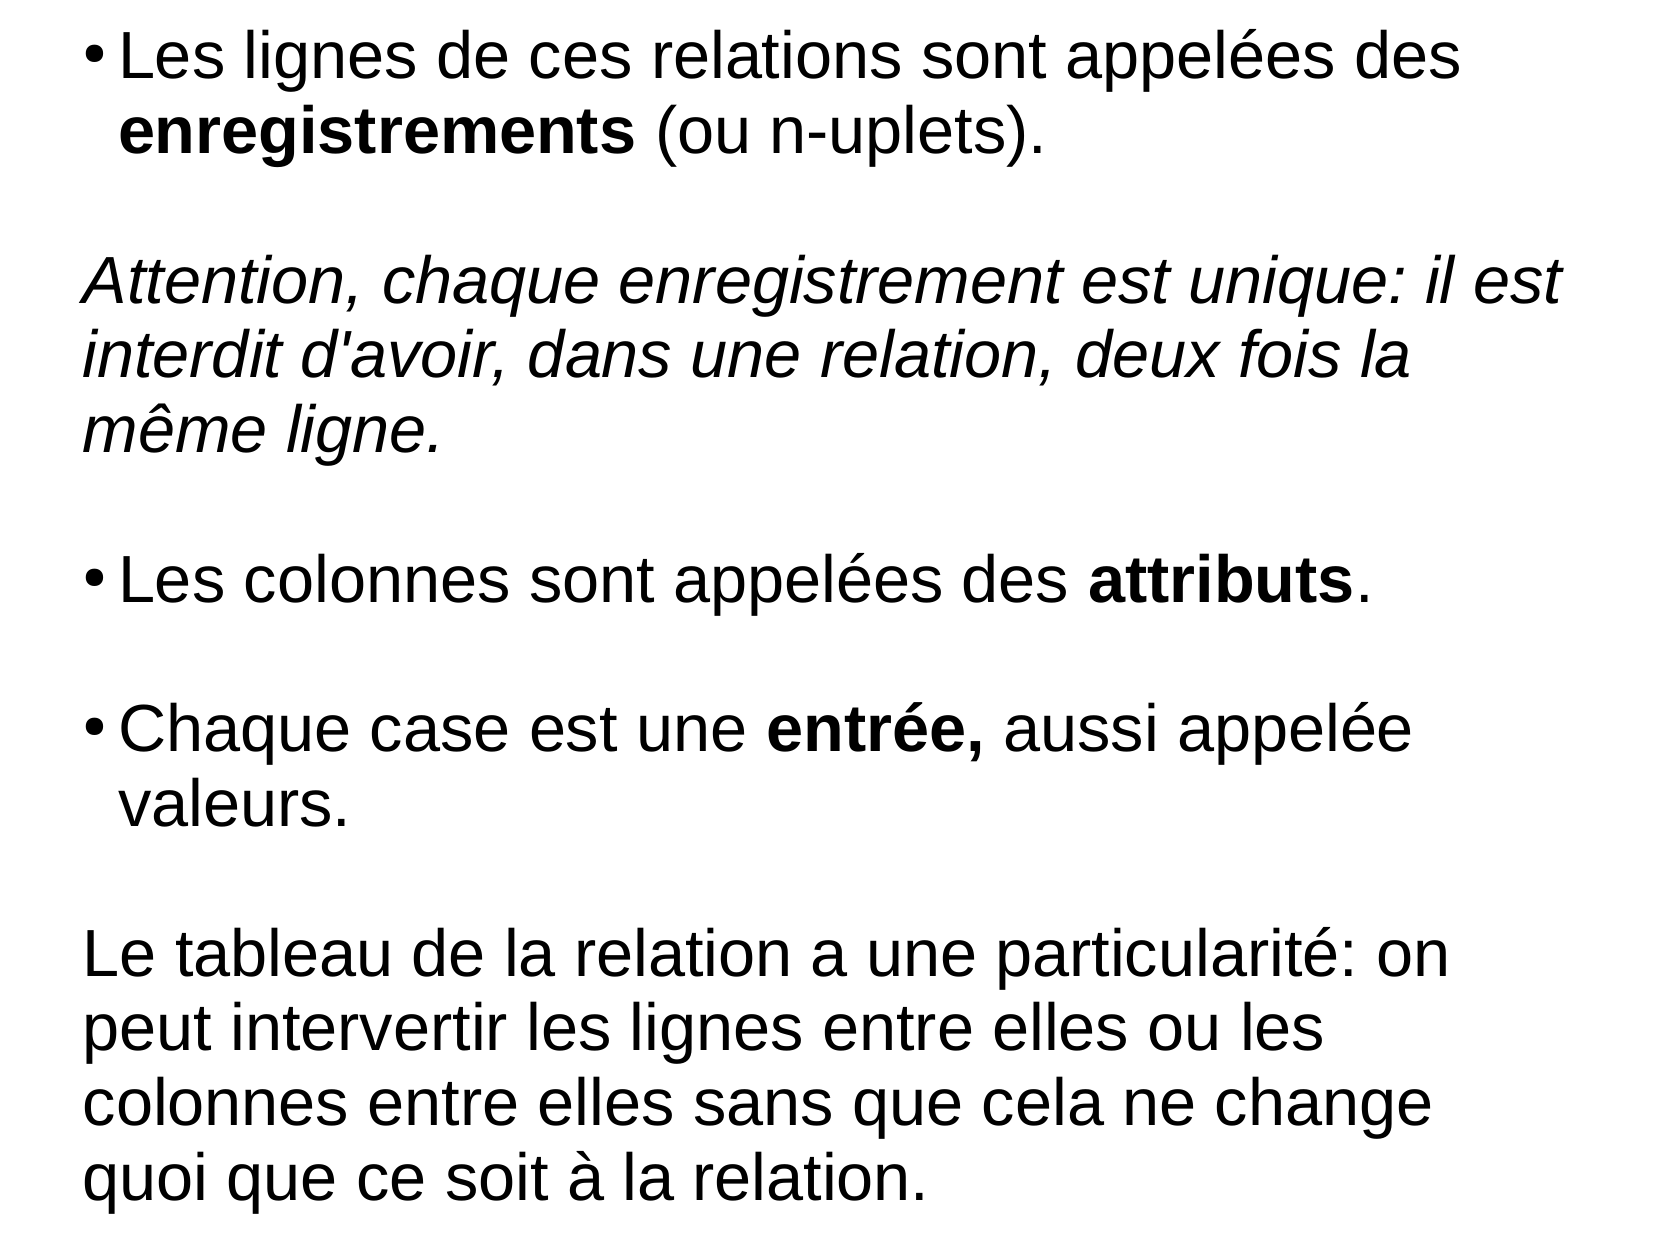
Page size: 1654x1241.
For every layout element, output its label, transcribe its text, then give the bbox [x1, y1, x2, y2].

subtitle Les lignes de ces relations sont appelées des enregistrements (ou n-uplets). Attention, chaque enregistrement est unique: il est interdit d'avoir, dans une relation, deux fois la même ligne. Les colonnes sont appelées des attributs. Chaque case est une entrée, aussi appelée valeurs. Le tableau de la relation a une particularité: on peut intervertir les lignes entre elles ou les colonnes entre elles sans que cela ne change quoi que ce soit à la relation. [82, 0, 1571, 1215]
